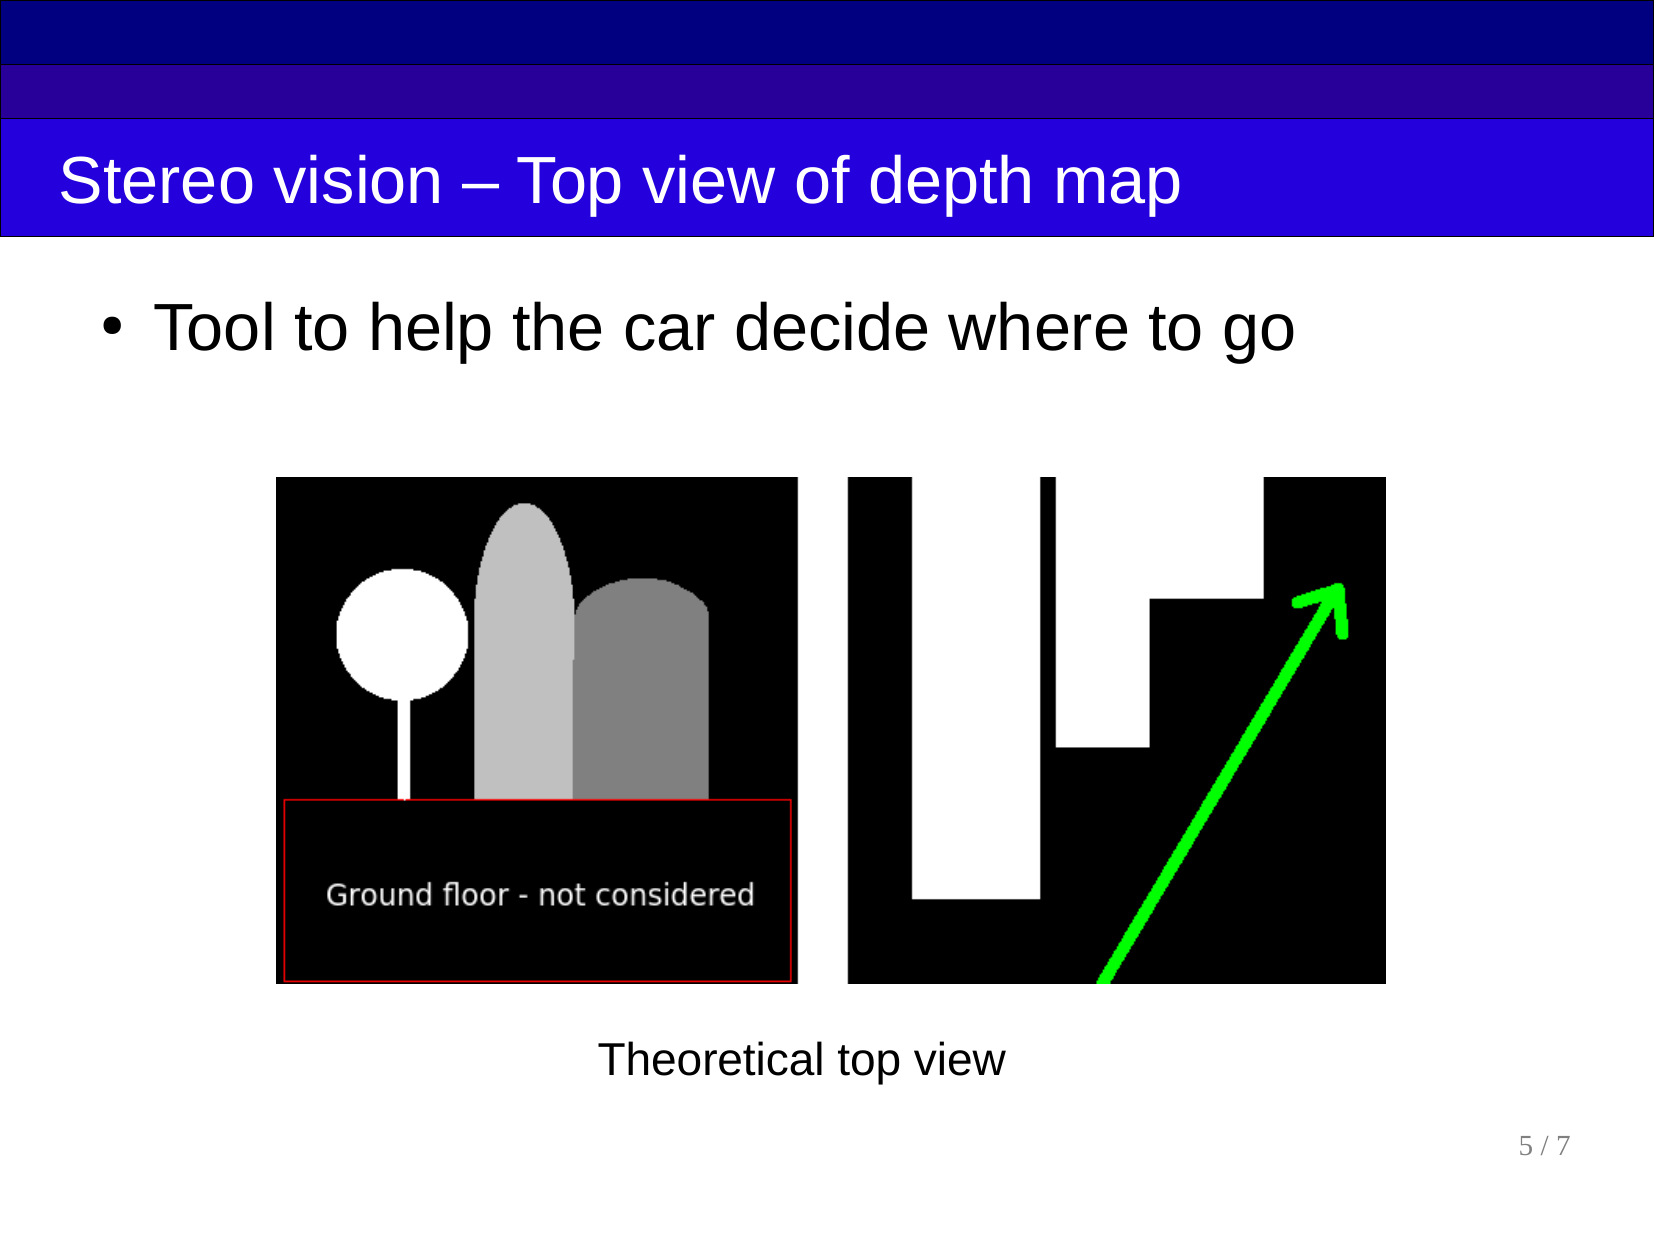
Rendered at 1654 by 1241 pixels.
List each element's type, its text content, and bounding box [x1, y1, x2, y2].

list Theoretical top view [537, 1033, 1034, 1123]
title Stereo vision – Top view of depth map [59, 135, 1506, 225]
picture [276, 477, 1386, 984]
list Tool to help the car decide where to go [82, 290, 1506, 384]
